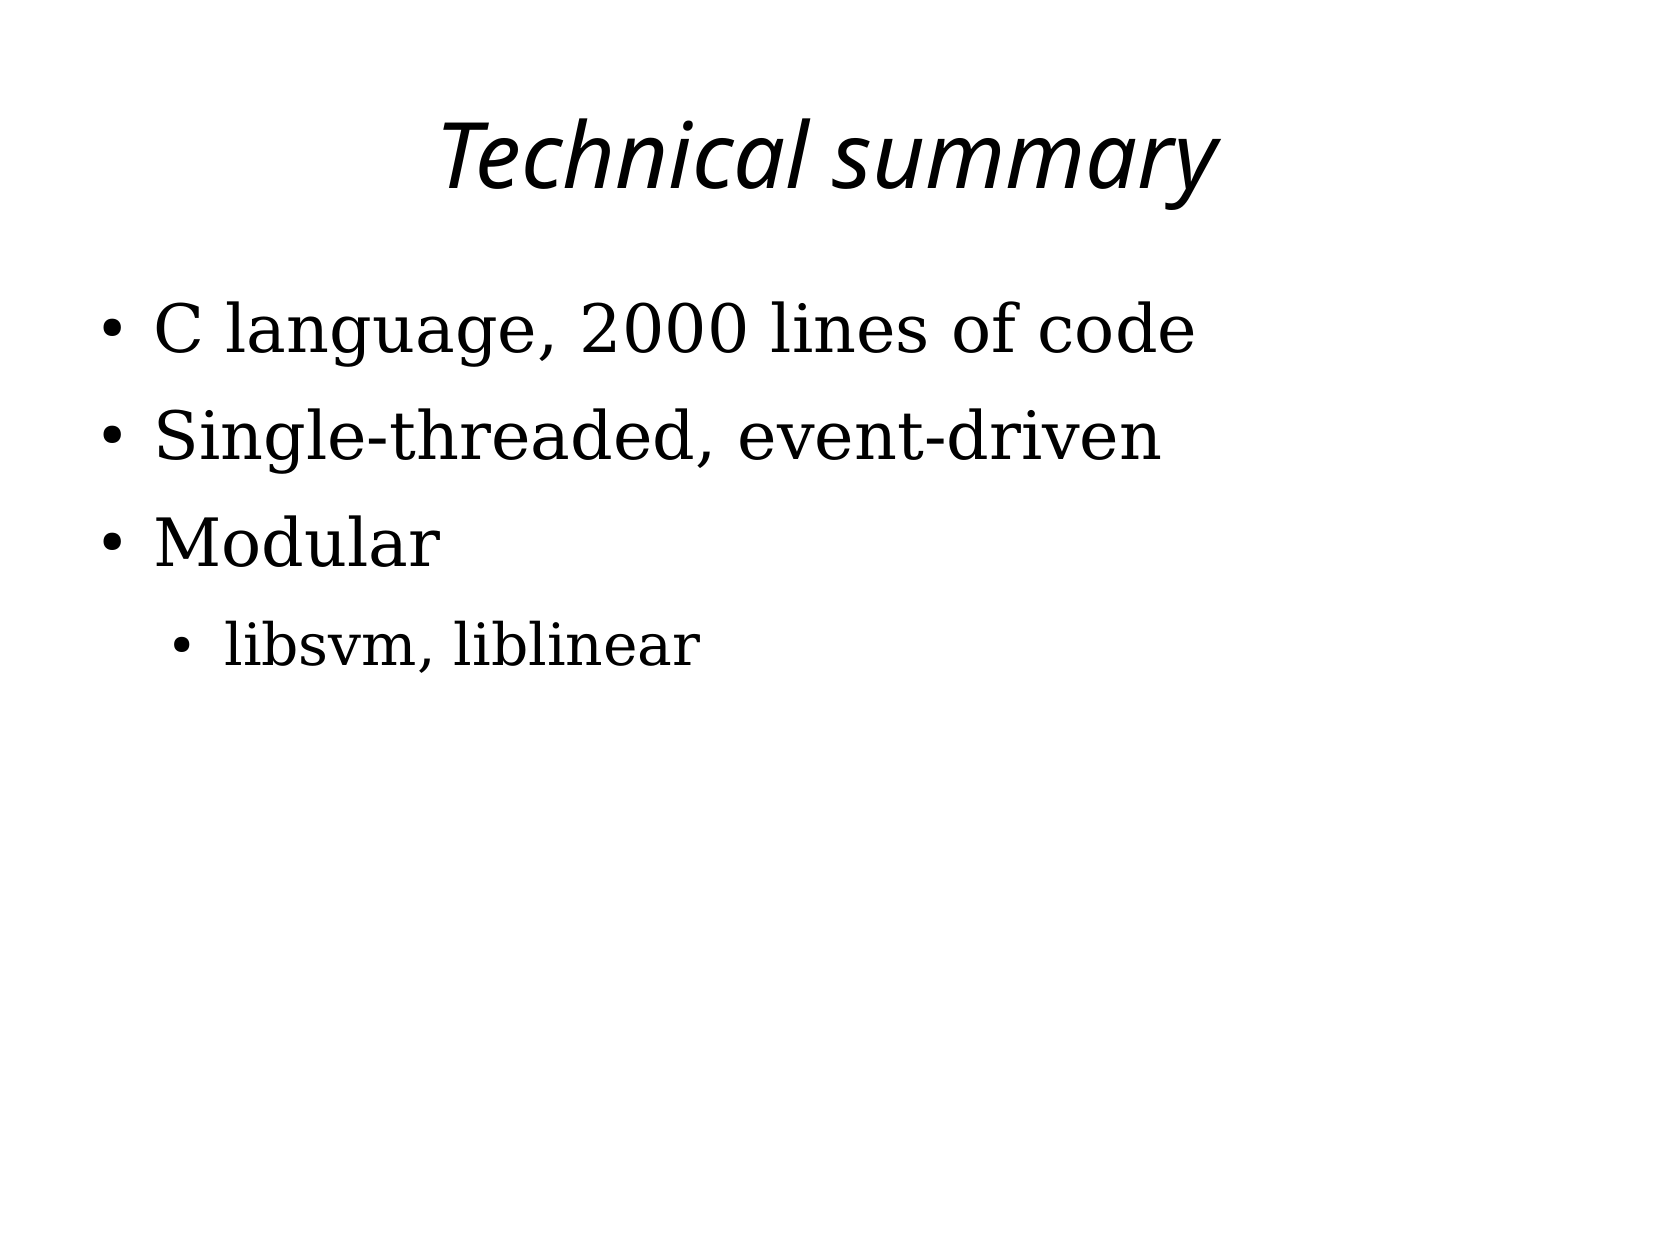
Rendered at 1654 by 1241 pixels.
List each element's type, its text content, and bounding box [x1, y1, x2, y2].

title Technical summary [82, 49, 1571, 257]
list C language, 2000 lines of code Single-threaded, event-driven Modular libsvm, liblinear [82, 290, 1571, 1109]
